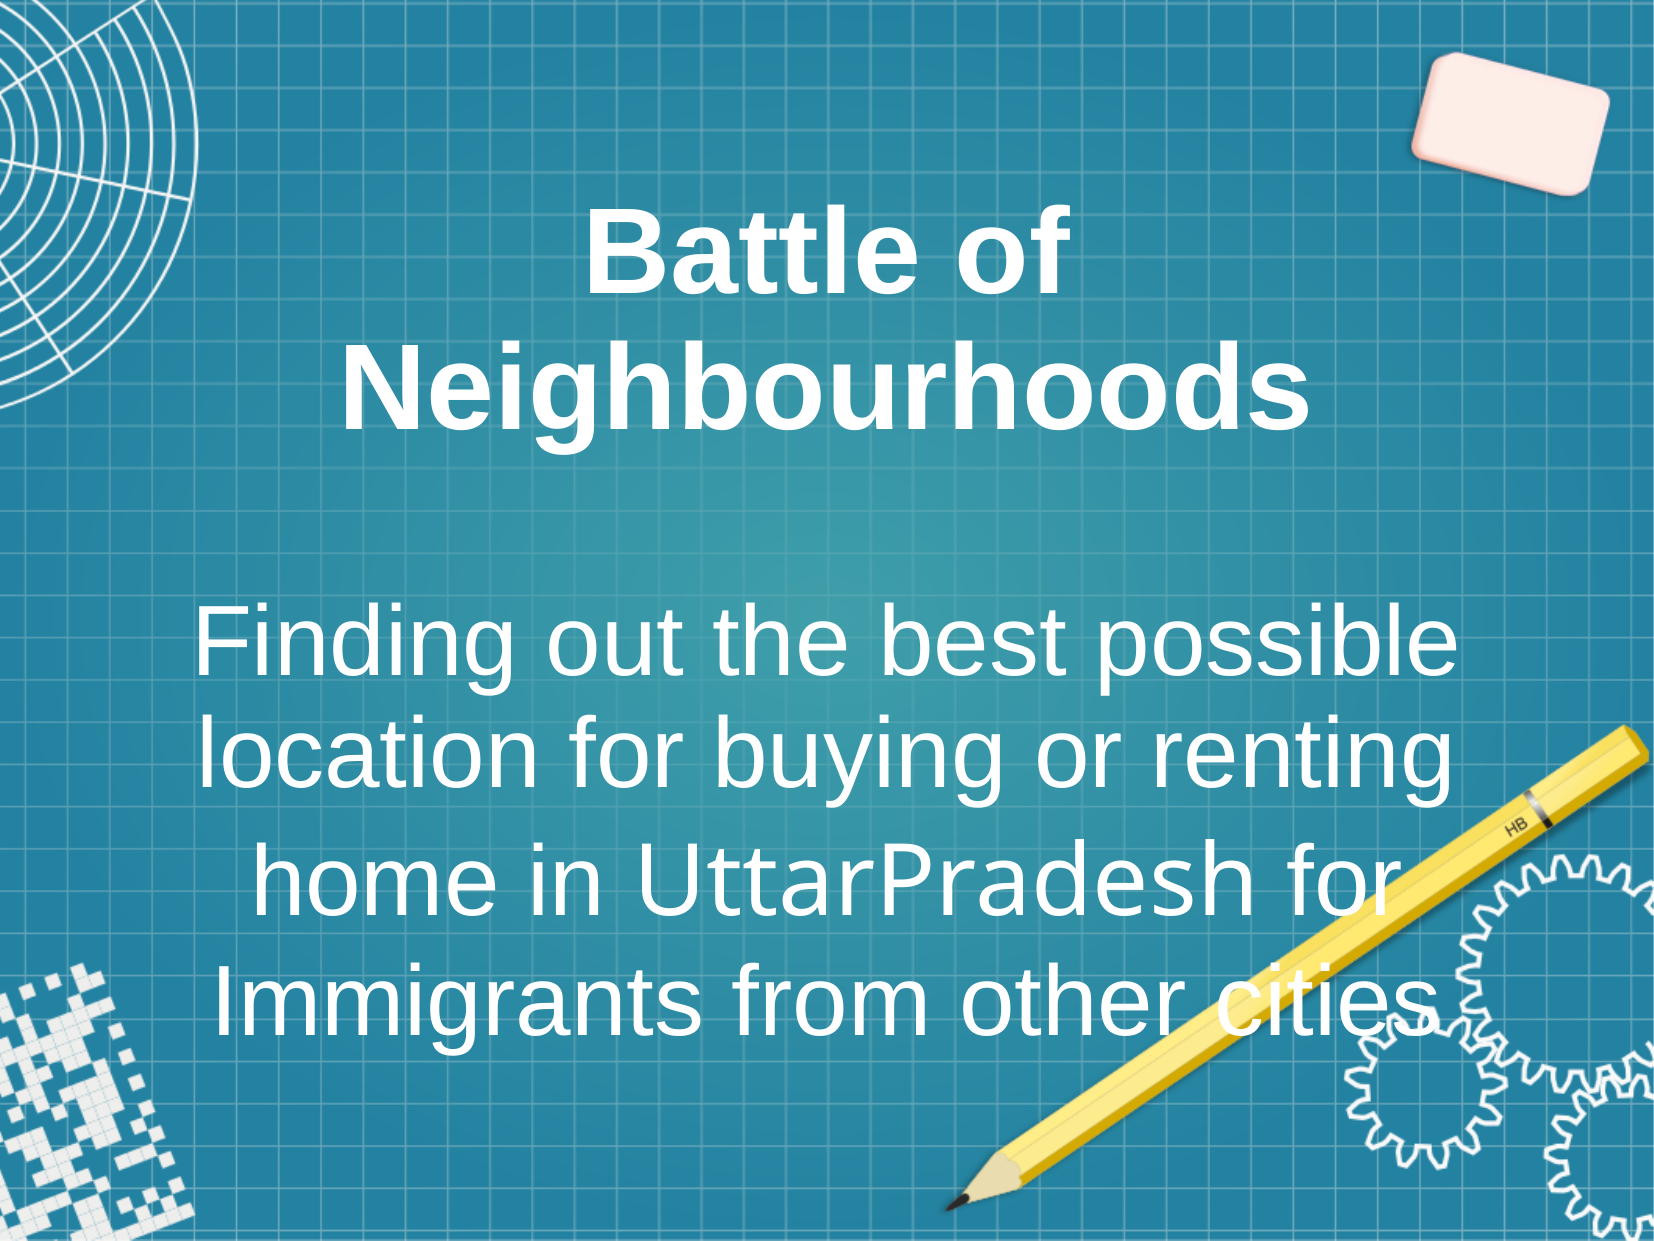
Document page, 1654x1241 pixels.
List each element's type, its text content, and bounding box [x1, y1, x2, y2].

title Battle of Neighbourhoods [82, 177, 1571, 461]
picture [0, 0, 1654, 1241]
subtitle Finding out the best possible location for buying or renting home in UttarPradesh for Immigrants from other cities [82, 519, 1571, 1123]
